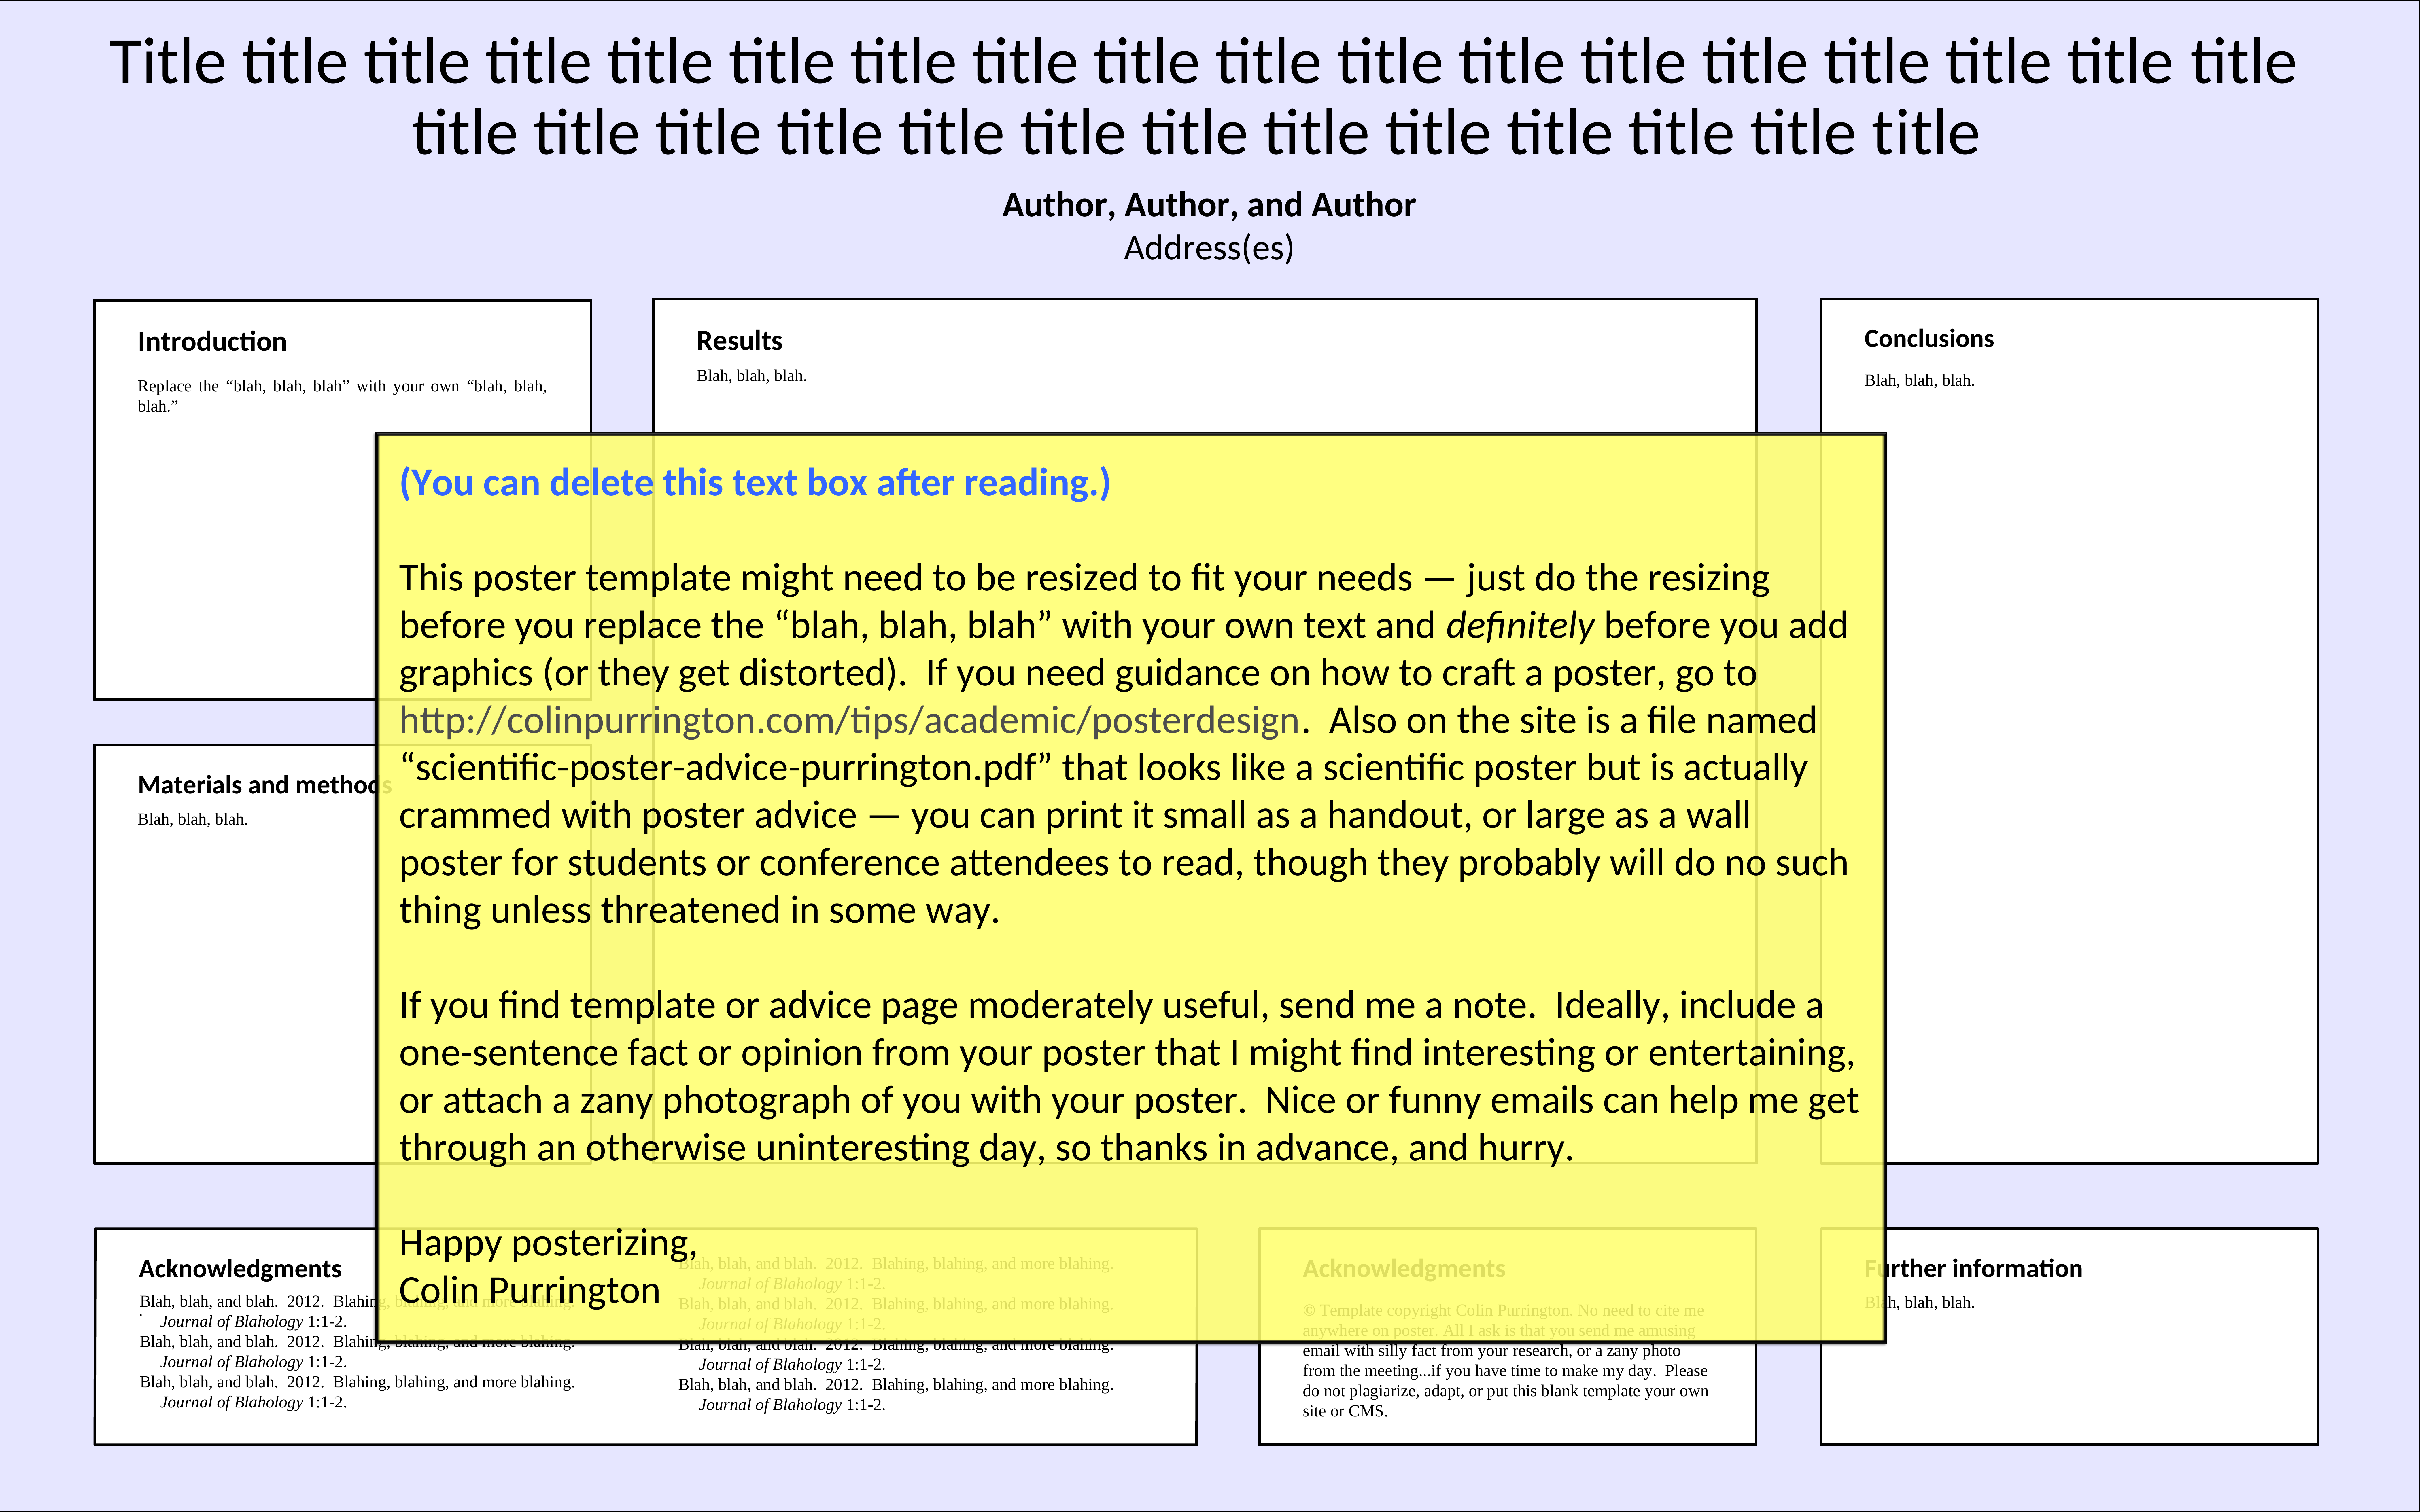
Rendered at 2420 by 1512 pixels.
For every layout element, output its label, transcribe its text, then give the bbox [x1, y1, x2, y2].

text_box Author, Author, and Author Address(es) [82, 190, 2337, 280]
text_box [0, 0, 2420, 1512]
text_box Acknowledgments . [95, 1229, 1197, 1445]
text_box Results Blah, blah, blah. [653, 299, 1757, 431]
text_box Introduction Replace the “blah, blah, blah” with your own “blah, blah, blah.” [94, 300, 591, 700]
text_box Materials and methods Blah, blah, blah. [94, 745, 371, 1164]
picture [371, 431, 1889, 1348]
text_box Acknowledgments © Template copyright Colin Purrington. No need to cite me anywhere on poster. All I ask is that you send me amusing email with silly fact from your research, or a zany photo from the meeting...if you have time to make my day. Please do not plagiarize, adapt, or put this blank template your own site or CMS. [1259, 1348, 1756, 1445]
text_box Conclusions Blah, blah, blah. [1821, 299, 2318, 1164]
text_box Blah, blah, and blah. 2012. Blahing, blahing, and more blahing. Journal of Blahology 1:1-2. Blah, blah, and blah. 2012. Blahing, blahing, and more blahing. Journal of Blahology 1:1-2. Blah, blah, and blah. 2012. Blahing, blahing, and more blahing. Journal of Blahology 1:1-2. Blah, blah, and blah. 2012. Blahing, blahing, and more blahing. Journal of Blahology 1:1-2. [674, 1348, 1163, 1439]
text_box (You can delete this text box after reading.) This poster template might need to be resized to fit your needs — just do the resizing before you replace the “blah, blah, blah” with your own text and definitely before you add graphics (or they get distorted). If you need guidance on how to craft a poster, go to http://colinpurrington.com/tips/academic/posterdesign. Also on the site is a file named “scientific-poster-advice-purrington.pdf” that looks like a scientific poster but is actually crammed with poster advice — you can print it small as a handout, or large as a wall poster for students or conference attendees to read, though they probably will do no such thing unless threatened in some way. If you find template or advice page moderately useful, send me a note. Ideally, include a one-sentence fact or opinion from your poster that I might find interesting or entertaining, or attach a zany photograph of you with your poster. Nice or funny emails can help me get through an otherwise uninteresting day, so thanks in advance, and hurry. Happy posterizing, Colin Purrington [377, 434, 1885, 1333]
text_box Blah, blah, and blah. 2012. Blahing, blahing, and more blahing. Journal of Blahology 1:1-2. Blah, blah, and blah. 2012. Blahing, blahing, and more blahing. Journal of Blahology 1:1-2. Blah, blah, and blah. 2012. Blahing, blahing, and more blahing. Journal of Blahology 1:1-2. [135, 1288, 631, 1413]
text_box Title title title title title title title title title title title title title title title title title title title title title title title title title title title title title title title [45, 0, 2362, 190]
text_box Further information Blah, blah, blah. [1821, 1229, 2318, 1445]
